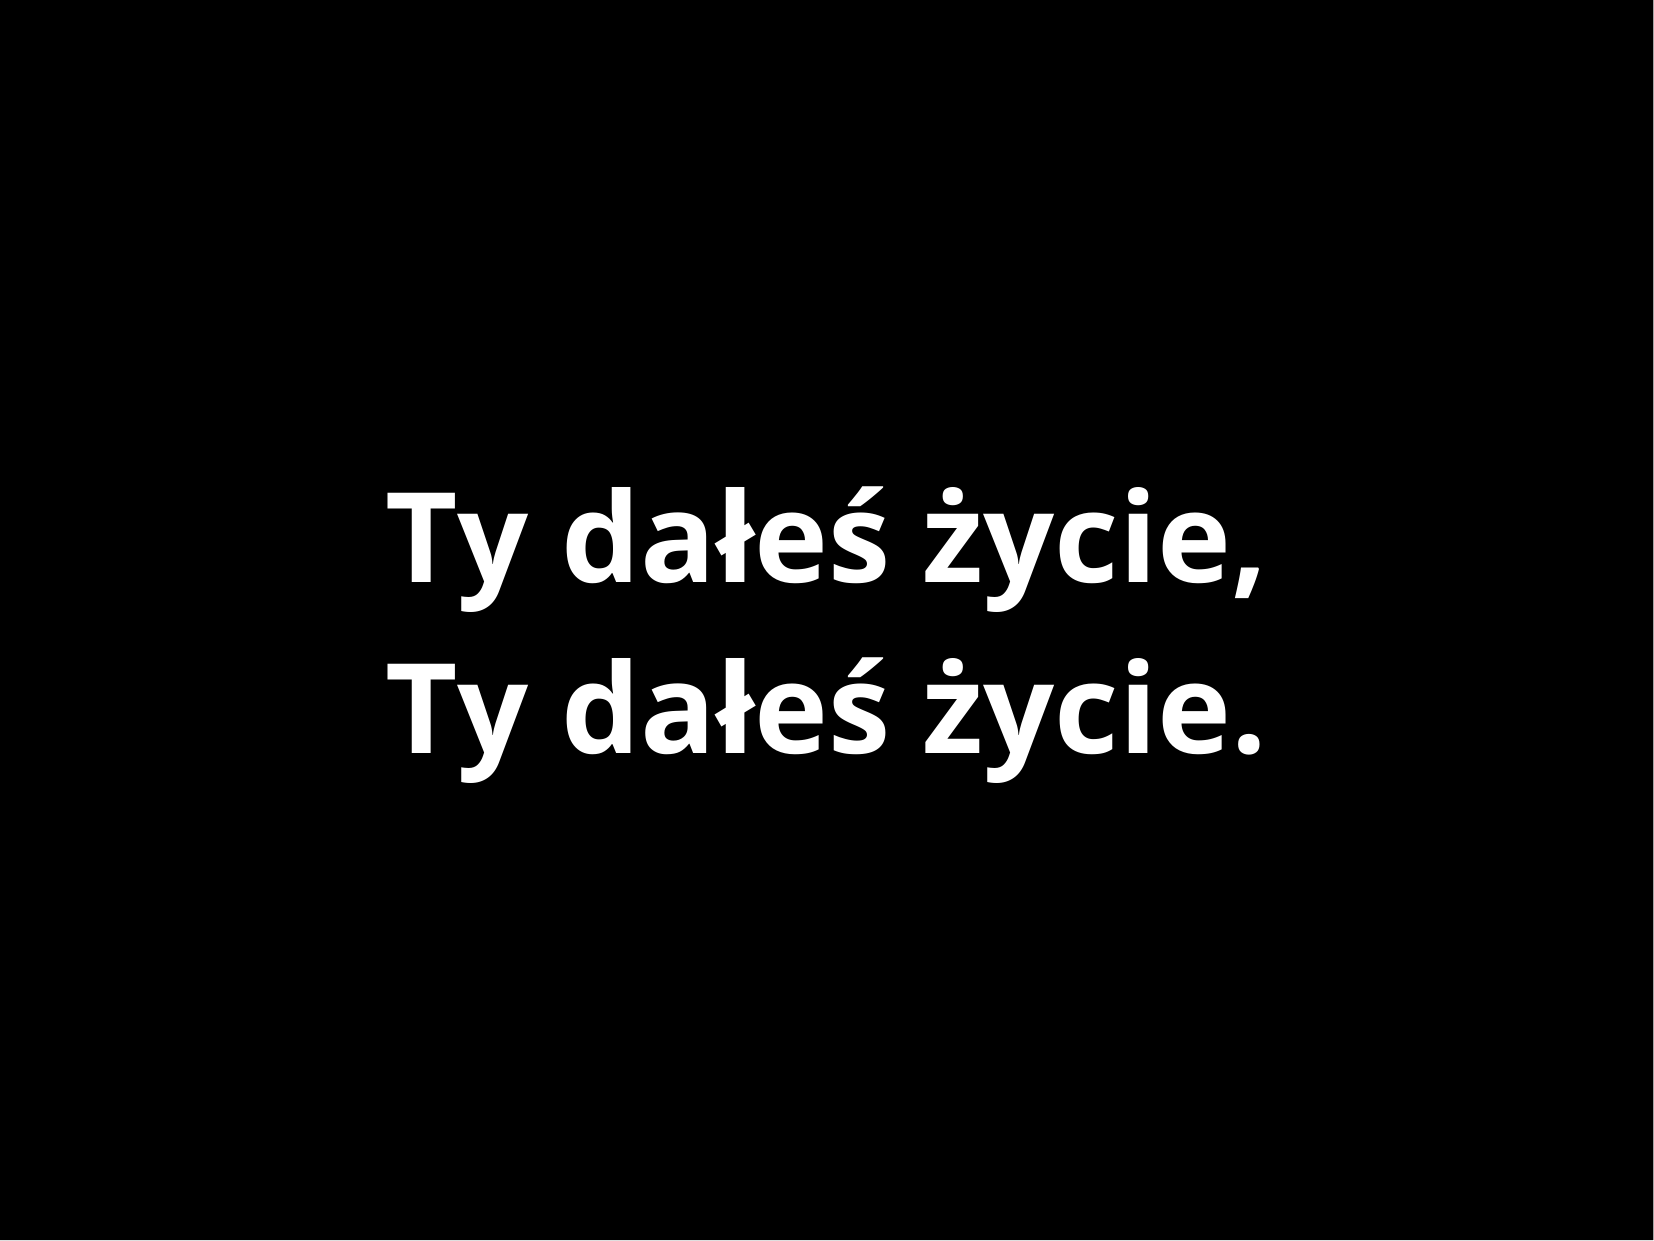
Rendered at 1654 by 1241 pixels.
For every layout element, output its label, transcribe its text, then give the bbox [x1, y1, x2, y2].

title Ty dałeś życie, Ty dałeś życie. [0, 0, 1654, 1241]
